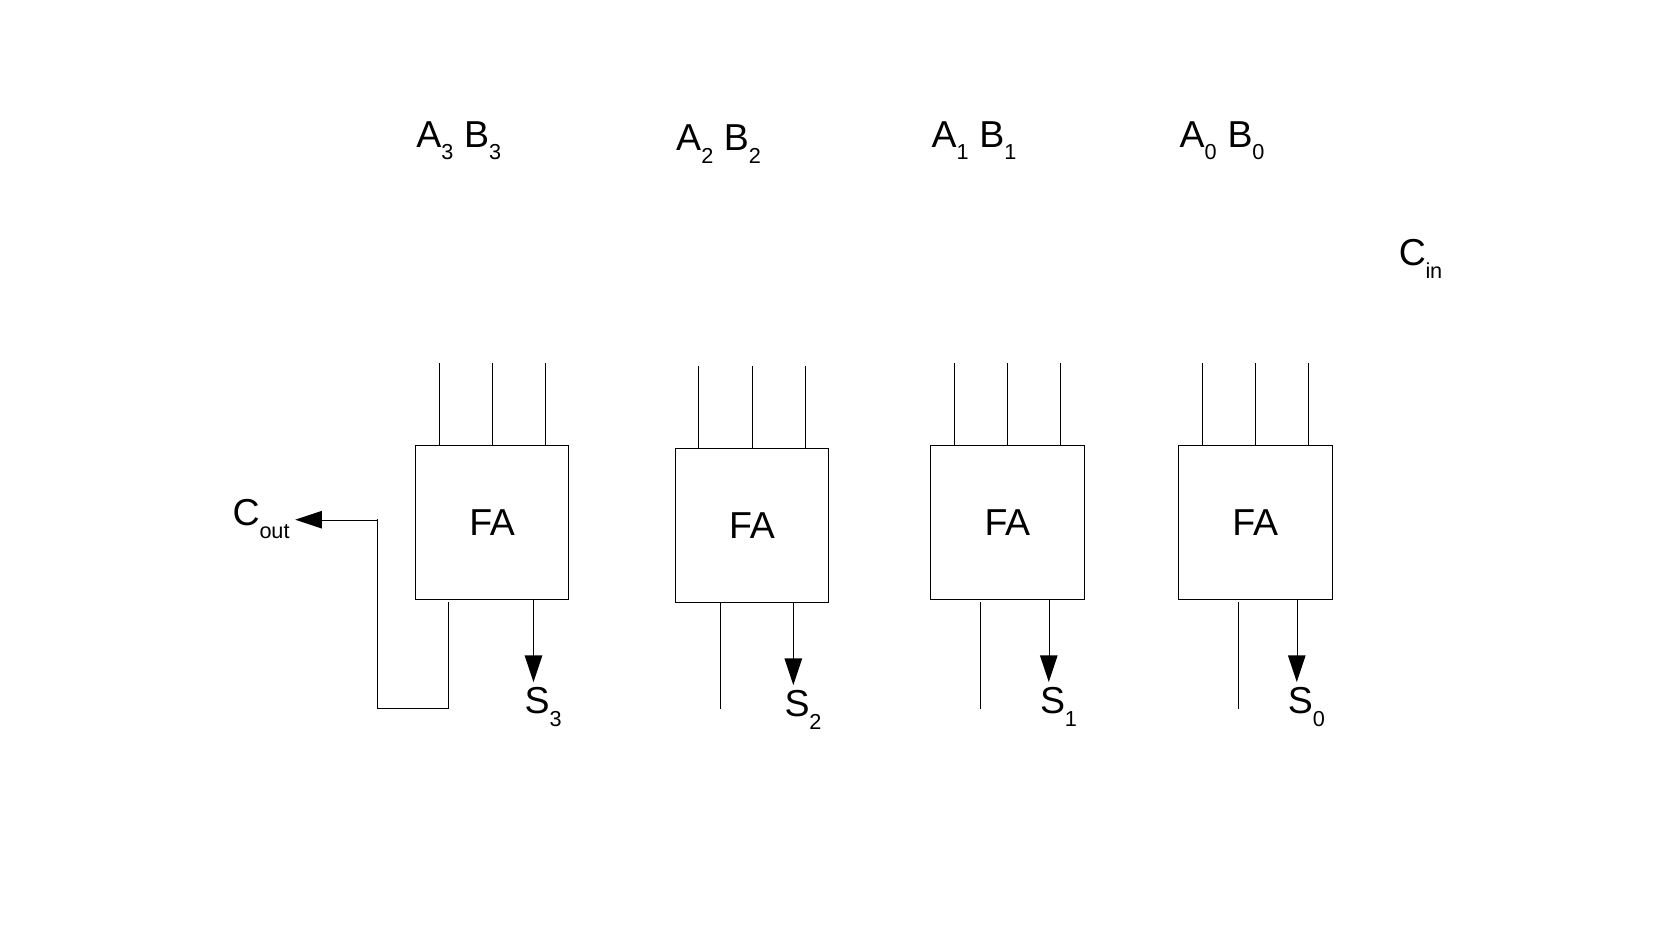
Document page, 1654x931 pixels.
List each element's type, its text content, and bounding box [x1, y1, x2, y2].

text_box A2 [661, 109, 709, 176]
text_box FA [675, 448, 829, 603]
text_box A0 [1164, 106, 1212, 173]
text_box B0 [1212, 106, 1280, 173]
text_box FA [930, 445, 1085, 600]
text_box FA [415, 445, 569, 600]
text_box S0 [1273, 672, 1340, 739]
text_box B1 [964, 106, 1032, 173]
text_box Cout [217, 484, 319, 593]
text_box B3 [449, 106, 516, 173]
text_box A1 [916, 106, 964, 173]
text_box Cin [1383, 224, 1465, 291]
text_box A3 [401, 106, 449, 173]
text_box S2 [769, 675, 837, 742]
text_box S1 [1025, 672, 1092, 739]
text_box B2 [709, 109, 776, 176]
text_box S3 [509, 672, 577, 739]
text_box FA [1178, 445, 1333, 600]
